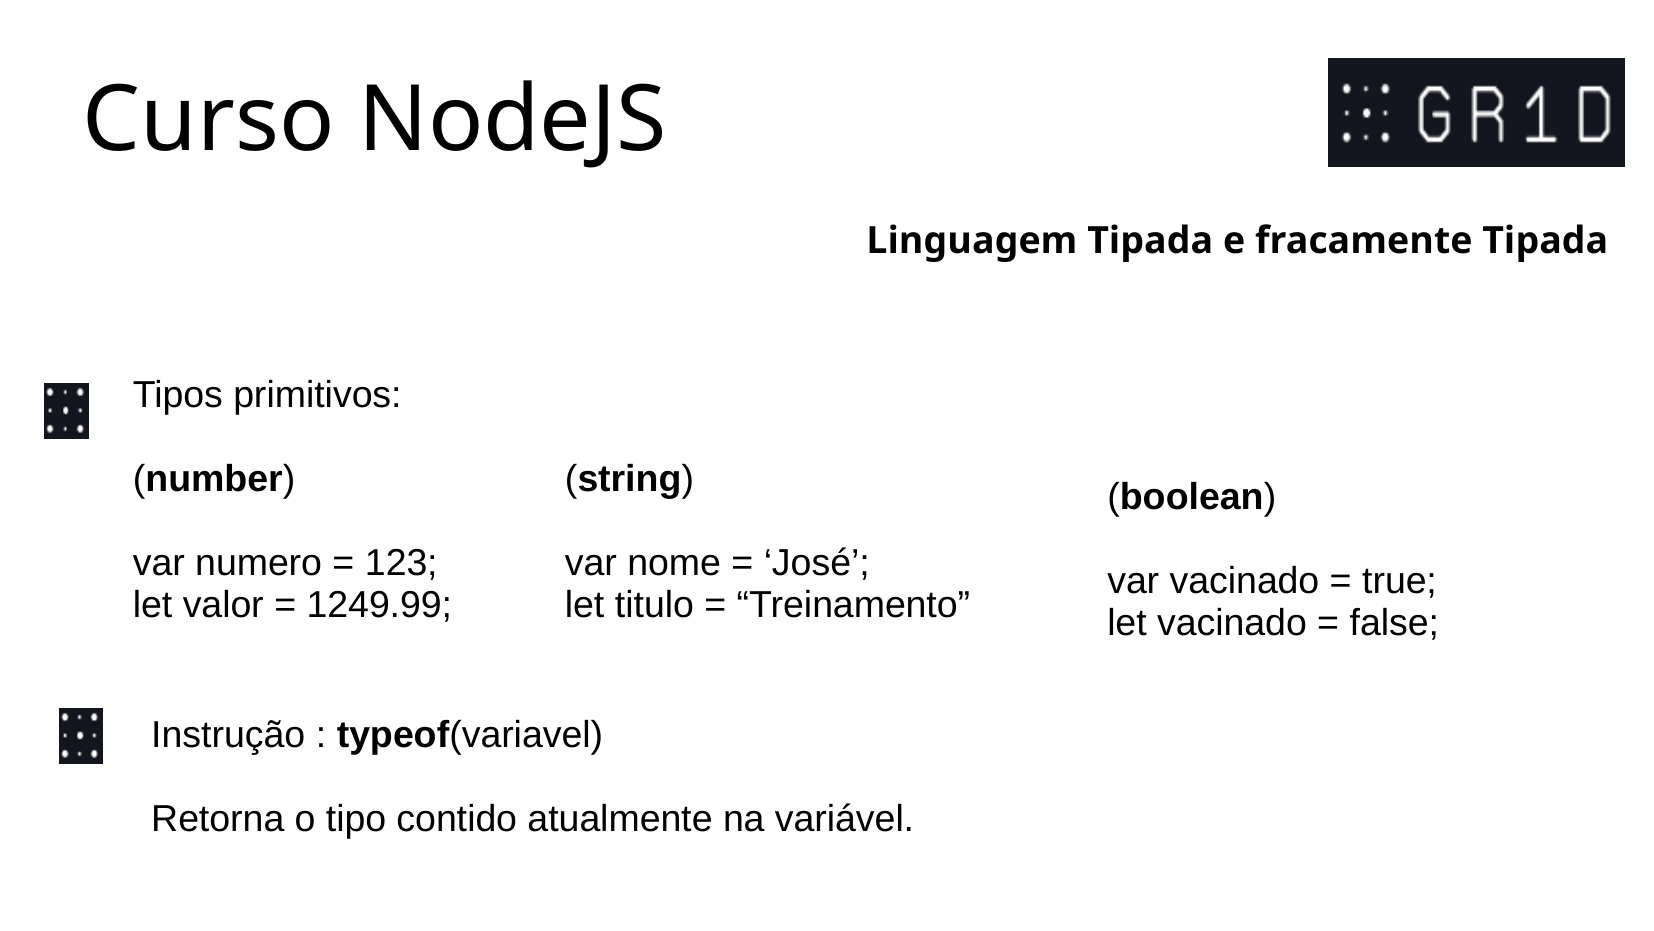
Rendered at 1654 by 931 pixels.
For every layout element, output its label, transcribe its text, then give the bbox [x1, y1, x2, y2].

text_box Tipos primitivos: (number) var numero = 123; let valor = 1249.99; [118, 365, 473, 633]
picture [1328, 58, 1625, 167]
text_box Linguagem Tipada e fracamente Tipada [118, 206, 1625, 264]
picture [59, 708, 103, 764]
text_box (string) var nome = ‘José’; let titulo = “Treinamento” [550, 365, 999, 633]
picture [44, 383, 89, 439]
title Curso NodeJS [82, 37, 1571, 193]
text_box (boolean) var vacinado = true; let vacinado = false; [1092, 383, 1506, 693]
text_box Instrução : typeof(variavel) Retorna o tipo contido atualmente na variável. [136, 706, 1584, 847]
